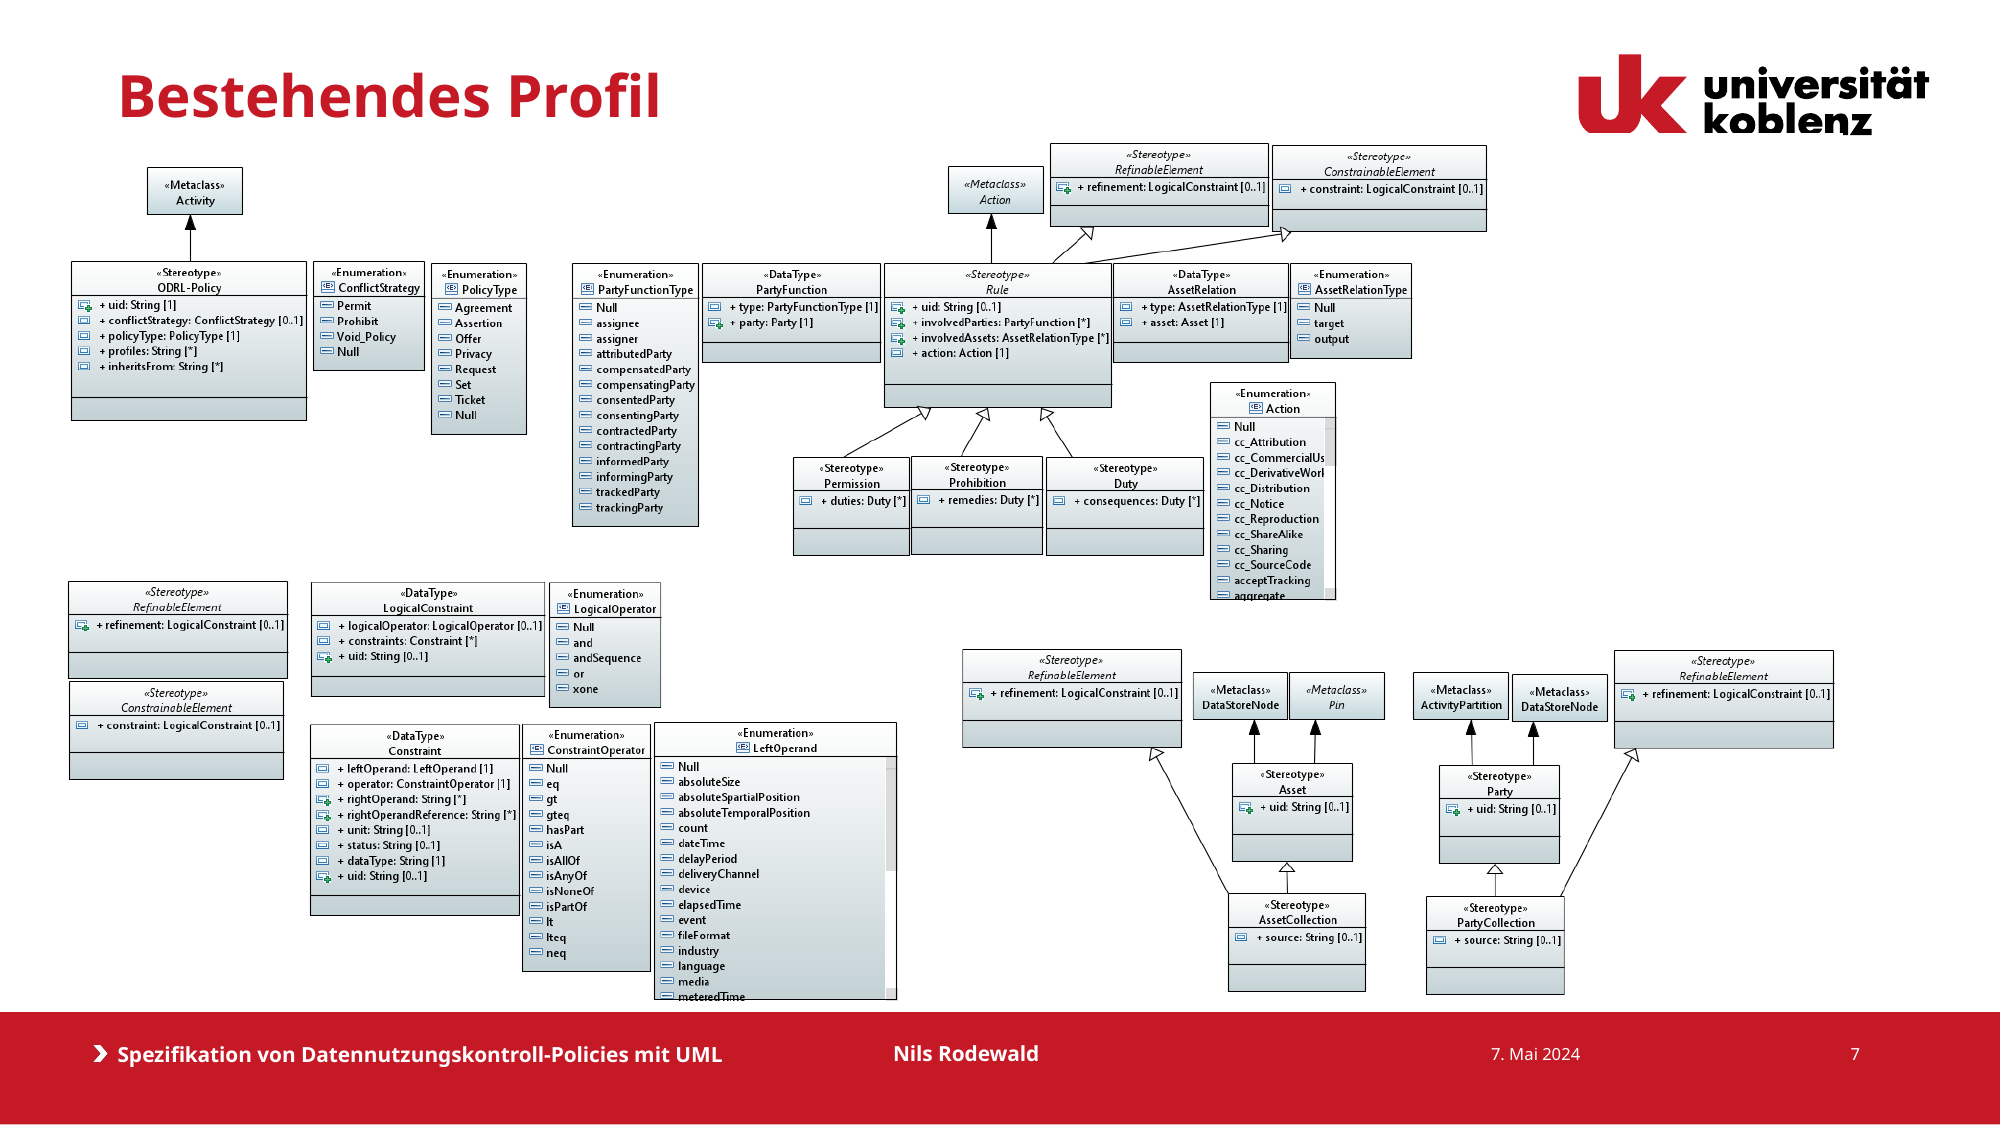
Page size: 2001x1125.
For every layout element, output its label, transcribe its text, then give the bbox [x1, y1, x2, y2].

picture [58, 133, 1843, 1009]
title Bestehendes Profil [102, 59, 1828, 238]
